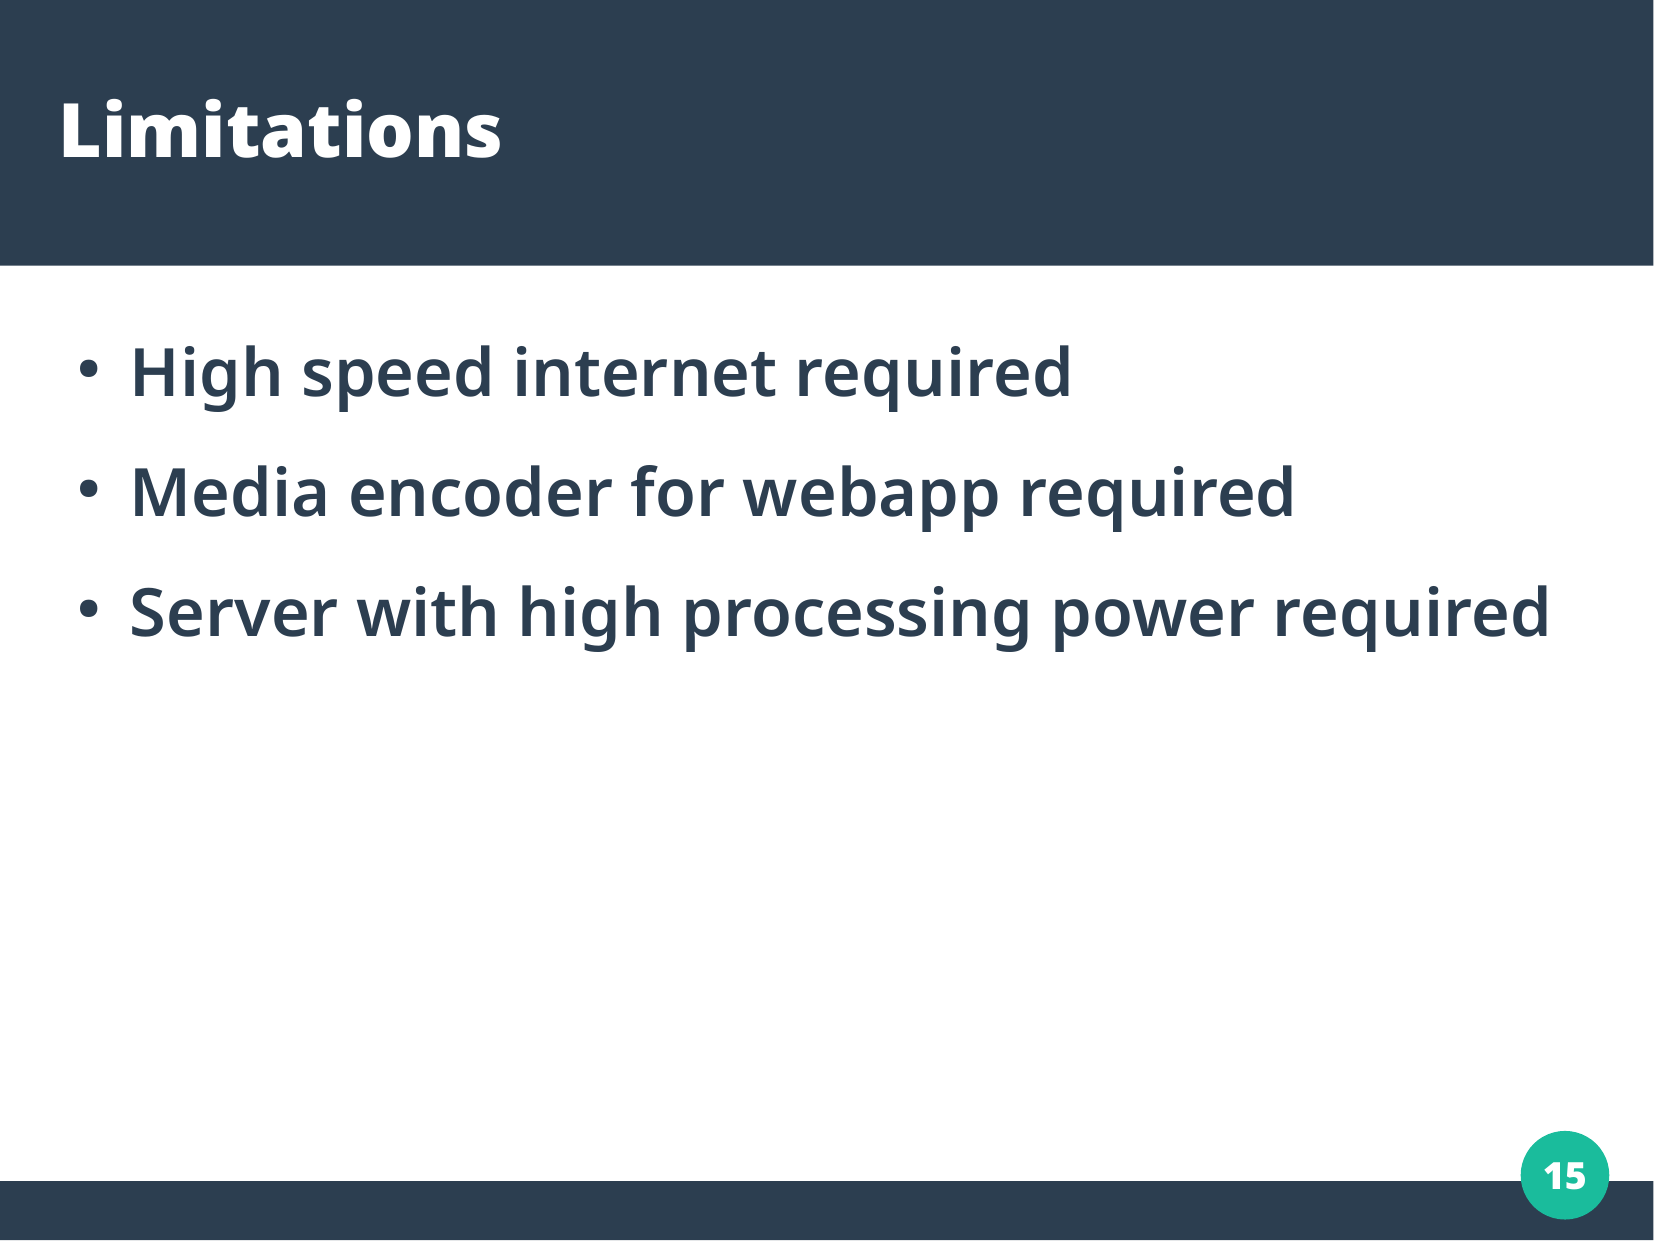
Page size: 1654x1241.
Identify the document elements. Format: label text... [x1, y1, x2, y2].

title Limitations [59, 49, 1595, 207]
list High speed internet required Media encoder for webapp required Server with high processing power required [59, 324, 1595, 1152]
